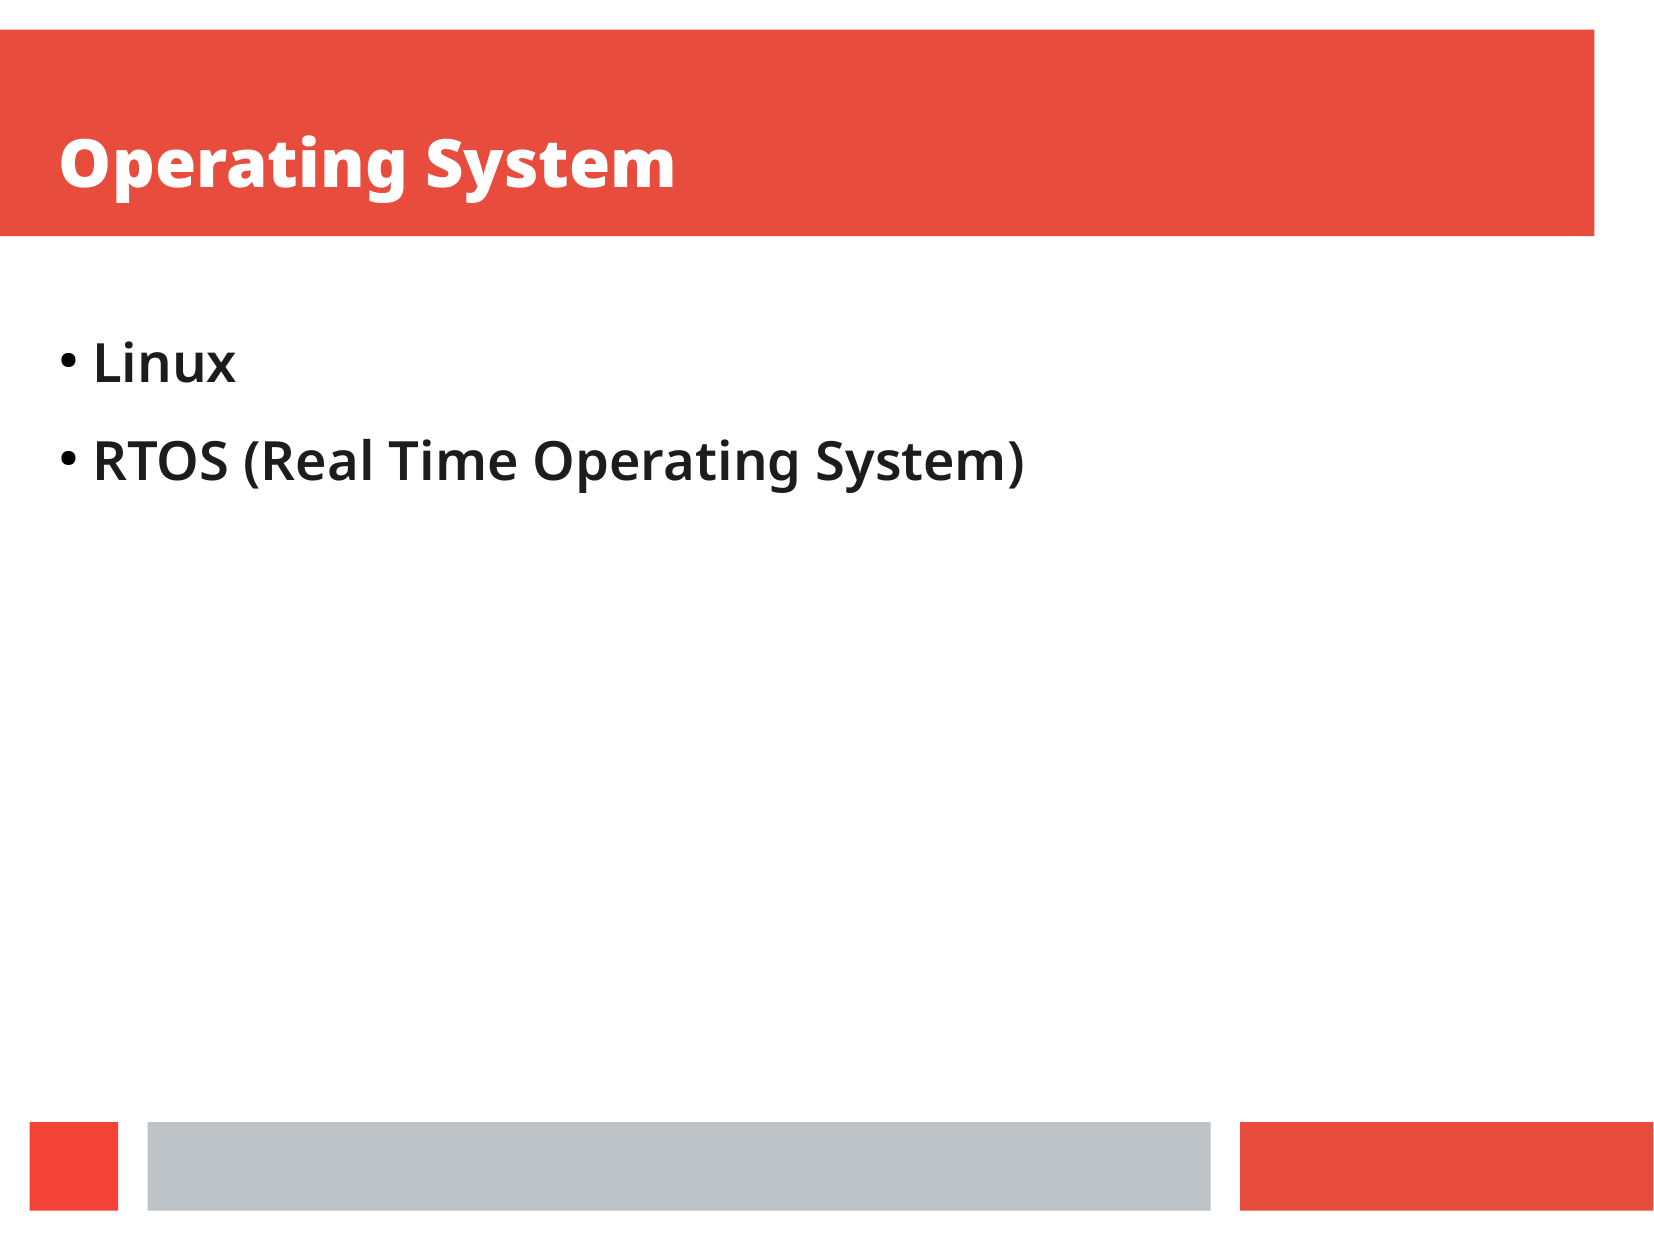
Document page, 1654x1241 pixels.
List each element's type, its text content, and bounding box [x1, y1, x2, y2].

title Operating System [59, 59, 1595, 207]
list Linux RTOS (Real Time Operating System) [59, 324, 1565, 1093]
